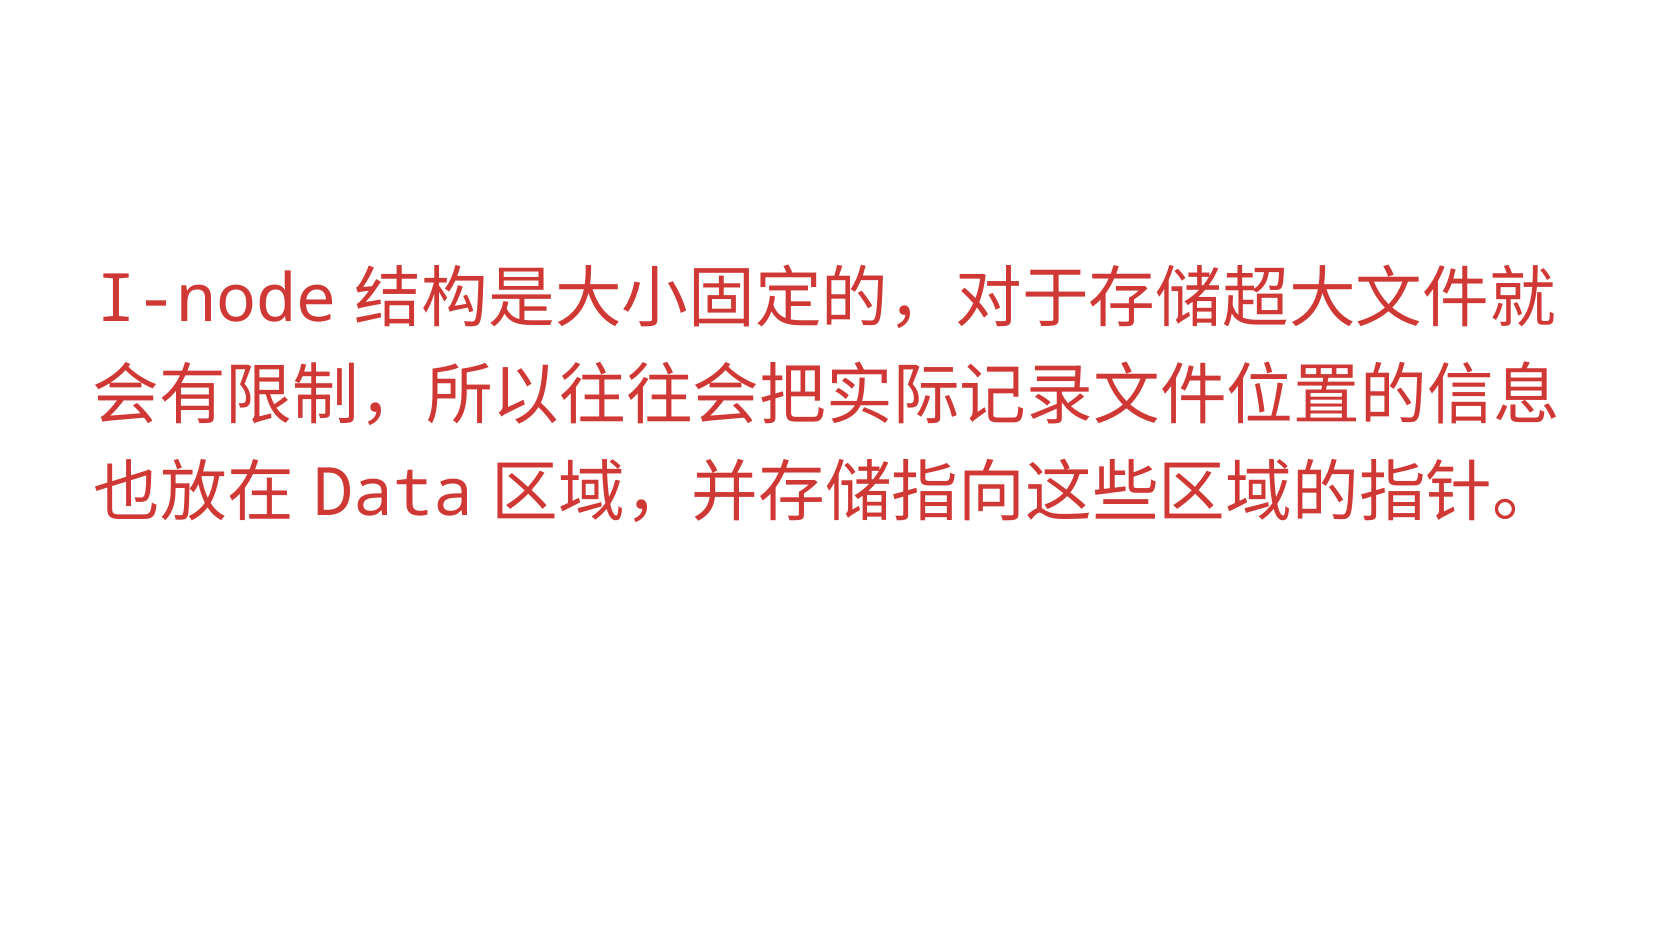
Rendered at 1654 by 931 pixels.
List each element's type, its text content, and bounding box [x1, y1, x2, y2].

subtitle I-node结构是大小固定的，对于存储超大文件就会有限制，所以往往会把实际记录文件位置的信息也放在Data区域，并存储指向这些区域的指针。 [82, 37, 1571, 742]
